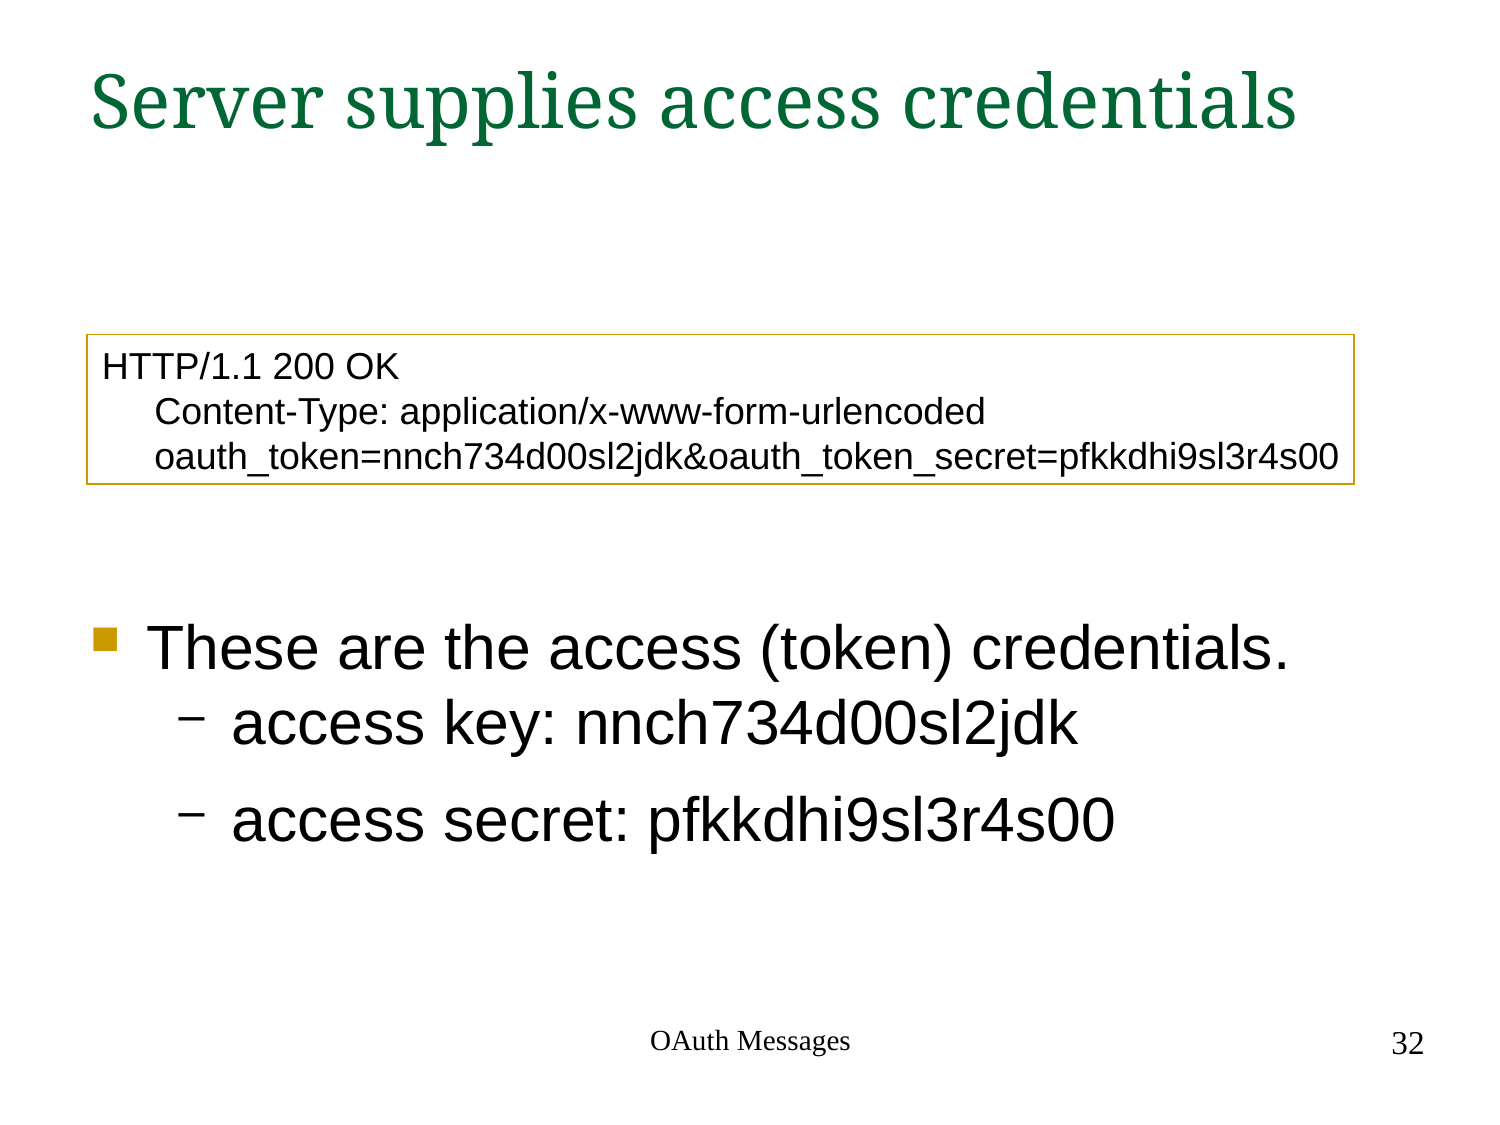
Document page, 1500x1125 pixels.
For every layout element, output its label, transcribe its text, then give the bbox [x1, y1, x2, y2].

title Server supplies access credentials [75, 45, 1425, 233]
list These are the access (token) credentials. access key: nnch734d00sl2jdk access secret: pfkkdhi9sl3r4s00 [75, 600, 1413, 1006]
text_box HTTP/1.1 200 OK Content-Type: application/x-www-form-urlencoded oauth_token=nnch734d00sl2jdk&oauth_token_secret=pfkkdhi9sl3r4s00 [87, 334, 1355, 485]
